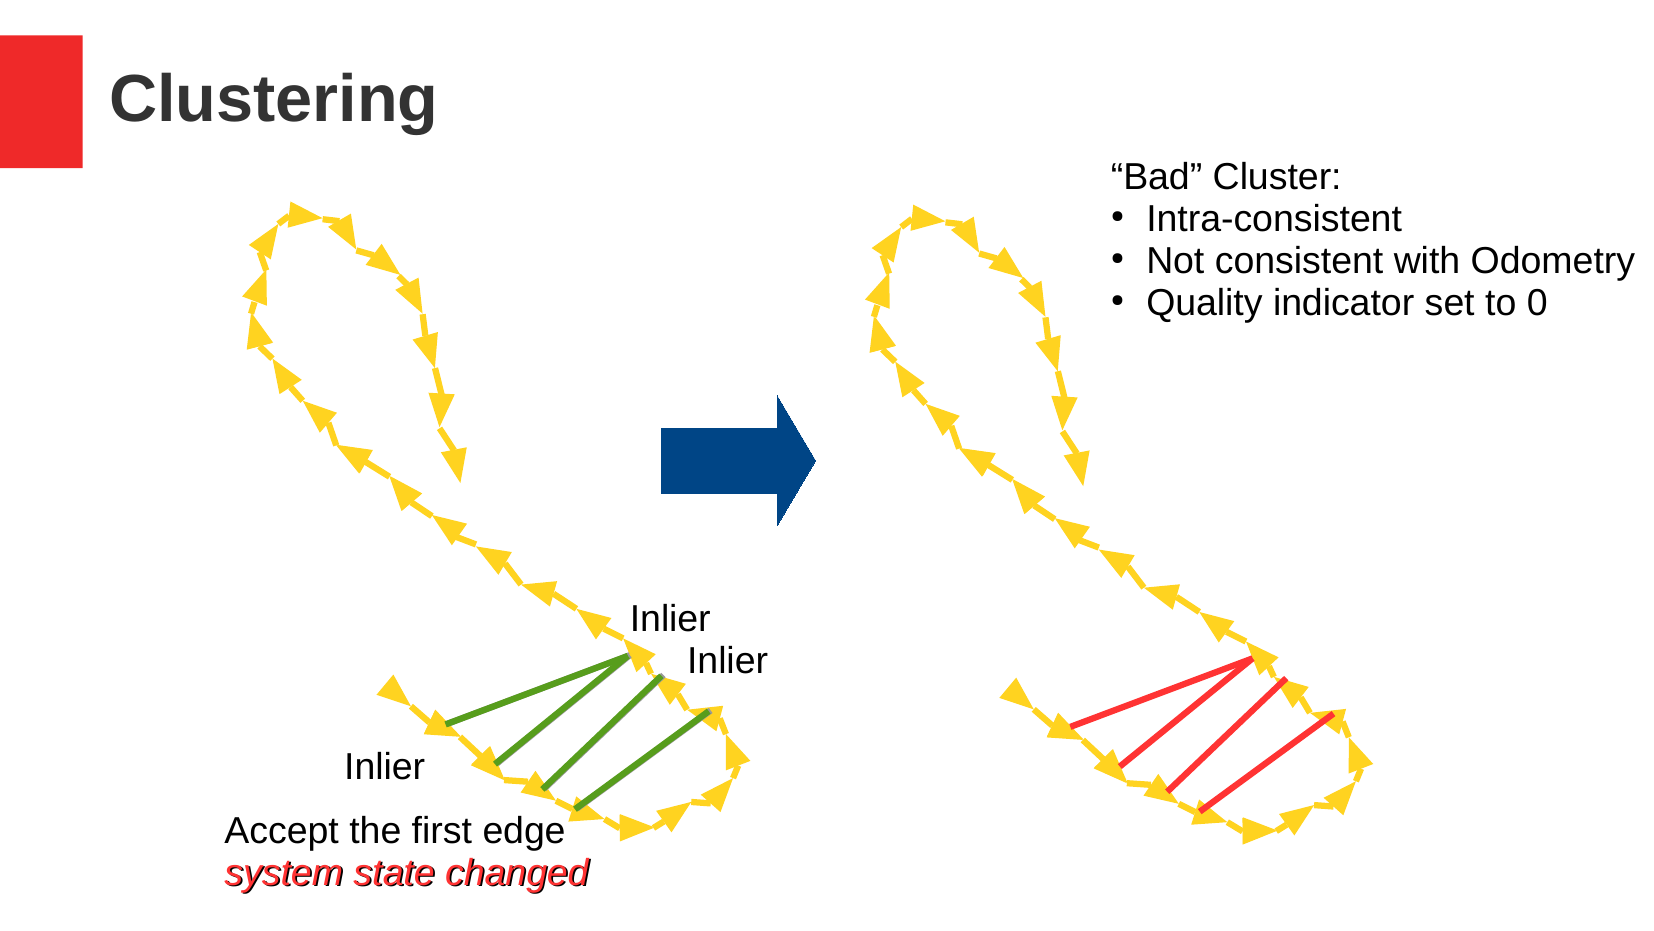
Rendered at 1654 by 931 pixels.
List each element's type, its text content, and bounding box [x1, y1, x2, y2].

text_box [432, 515, 468, 546]
text_box [428, 392, 455, 428]
text_box [1035, 335, 1061, 371]
text_box [591, 808, 604, 820]
text_box [395, 277, 423, 314]
text_box [365, 243, 400, 275]
text_box [577, 609, 612, 640]
text_box [1046, 712, 1083, 740]
text_box [1012, 479, 1046, 515]
text_box [656, 801, 691, 833]
text_box [390, 476, 423, 511]
text_box [1051, 395, 1078, 431]
text_box [700, 778, 733, 813]
text_box [702, 705, 724, 732]
text_box [470, 745, 504, 780]
text_box [631, 656, 654, 673]
text_box Inlier [629, 590, 752, 656]
text_box [423, 709, 460, 737]
text_box Inlier [344, 738, 466, 804]
text_box [1281, 681, 1309, 708]
text_box [1310, 708, 1347, 735]
text_box [521, 581, 558, 607]
text_box [520, 770, 556, 801]
text_box [1093, 749, 1127, 783]
text_box [242, 271, 267, 306]
text_box [926, 404, 960, 436]
text_box [959, 448, 996, 477]
text_box [869, 317, 896, 353]
text_box [999, 677, 1034, 710]
text_box [950, 216, 979, 253]
text_box [871, 227, 901, 263]
text_box [1242, 817, 1276, 845]
text_box [895, 362, 925, 398]
text_box [376, 674, 411, 706]
text_box [623, 638, 629, 652]
text_box [1191, 809, 1227, 825]
text_box [272, 359, 302, 395]
text_box [1199, 612, 1235, 643]
text_box “Bad” Cluster: Intra-consistent Not consistent with Odometry Quality indicator set to 0 [1110, 147, 1636, 331]
text_box [1279, 805, 1314, 836]
text_box [440, 447, 467, 484]
text_box [1144, 584, 1180, 610]
text_box [412, 332, 438, 368]
text_box [1196, 799, 1204, 809]
text_box Clustering [94, 46, 473, 142]
text_box [336, 445, 373, 474]
text_box [687, 707, 708, 716]
text_box [303, 401, 337, 433]
text_box [1348, 738, 1374, 774]
text_box [1143, 773, 1179, 804]
text_box [1323, 781, 1356, 816]
text_box Inlier [687, 631, 809, 697]
text_box [476, 546, 512, 575]
text_box [1055, 518, 1090, 549]
text_box [1063, 450, 1090, 487]
text_box [725, 735, 751, 771]
text_box [246, 314, 274, 350]
text_box [328, 213, 357, 250]
text_box Accept the first edge system state changed [224, 801, 591, 901]
text_box [1099, 549, 1135, 578]
text_box [248, 224, 279, 260]
text_box [287, 201, 322, 228]
text_box [1246, 642, 1279, 676]
text_box [988, 246, 1023, 278]
text_box [661, 395, 816, 526]
text_box [658, 678, 686, 705]
text_box [864, 274, 890, 309]
text_box [619, 814, 653, 842]
text_box [1018, 280, 1046, 317]
text_box [910, 204, 945, 231]
